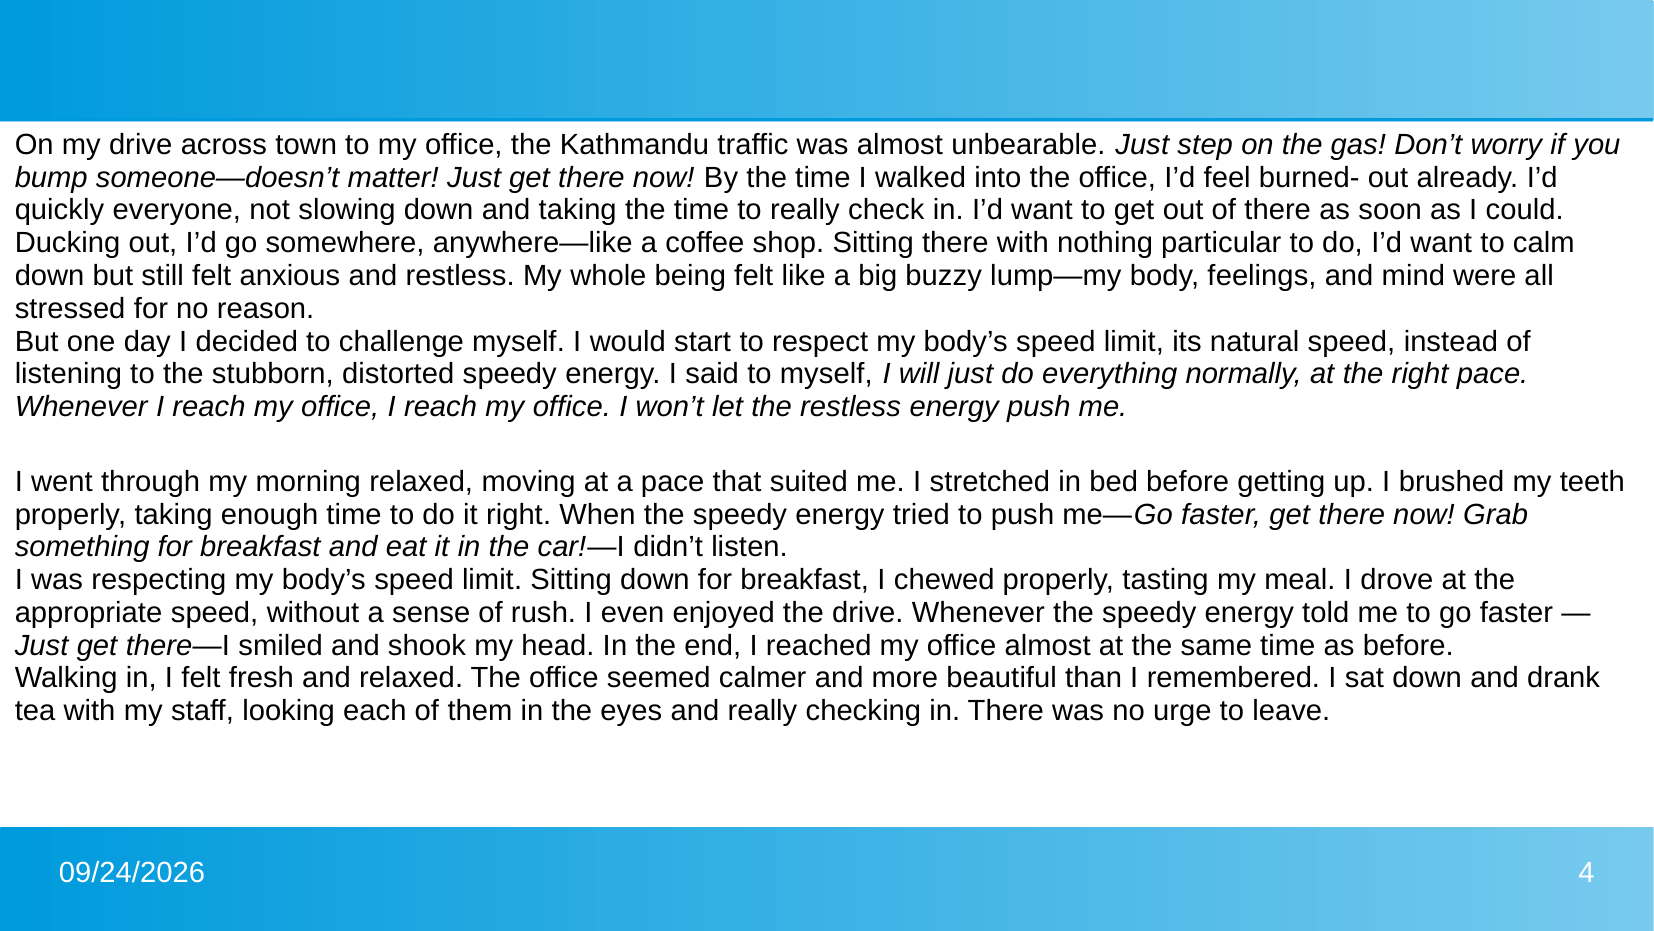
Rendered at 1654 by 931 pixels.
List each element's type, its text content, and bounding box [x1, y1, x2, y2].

text_box On my drive across town to my office, the Kathmandu traffic was almost unbearable. Just step on the gas! Don’t worry if you bump someone—doesn’t matter! Just get there now! By the time I walked into the office, I’d feel burned- out already. I’d quickly everyone, not slowing down and taking the time to really check in. I’d want to get out of there as soon as I could. Ducking out, I’d go somewhere, anywhere—like a coffee shop. Sitting there with nothing particular to do, I’d want to calm down but still felt anxious and restless. My whole being felt like a big buzzy lump—my body, feelings, and mind were all stressed for no reason. But one day I decided to challenge myself. I would start to respect my body’s speed limit, its natural speed, instead of listening to the stubborn, distorted speedy energy. I said to myself, I will just do everything normally, at the right pace. Whenever I reach my office, I reach my office. I won’t let the restless energy push me. I went through my morning relaxed, moving at a pace that suited me. I stretched in bed before getting up. I brushed my teeth properly, taking enough time to do it right. When the speedy energy tried to push me—Go faster, get there now! Grab something for breakfast and eat it in the car!—I didn’t listen. I was respecting my body’s speed limit. Sitting down for breakfast, I chewed properly, tasting my meal. I drove at the appropriate speed, without a sense of rush. I even enjoyed the drive. Whenever the speedy energy told me to go faster —Just get there—I smiled and shook my head. In the end, I reached my office almost at the same time as before. Walking in, I felt fresh and relaxed. The office seemed calmer and more beautiful than I remembered. I sat down and drank tea with my staff, looking each of them in the eyes and really checking in. There was no urge to leave. [0, 120, 1651, 931]
